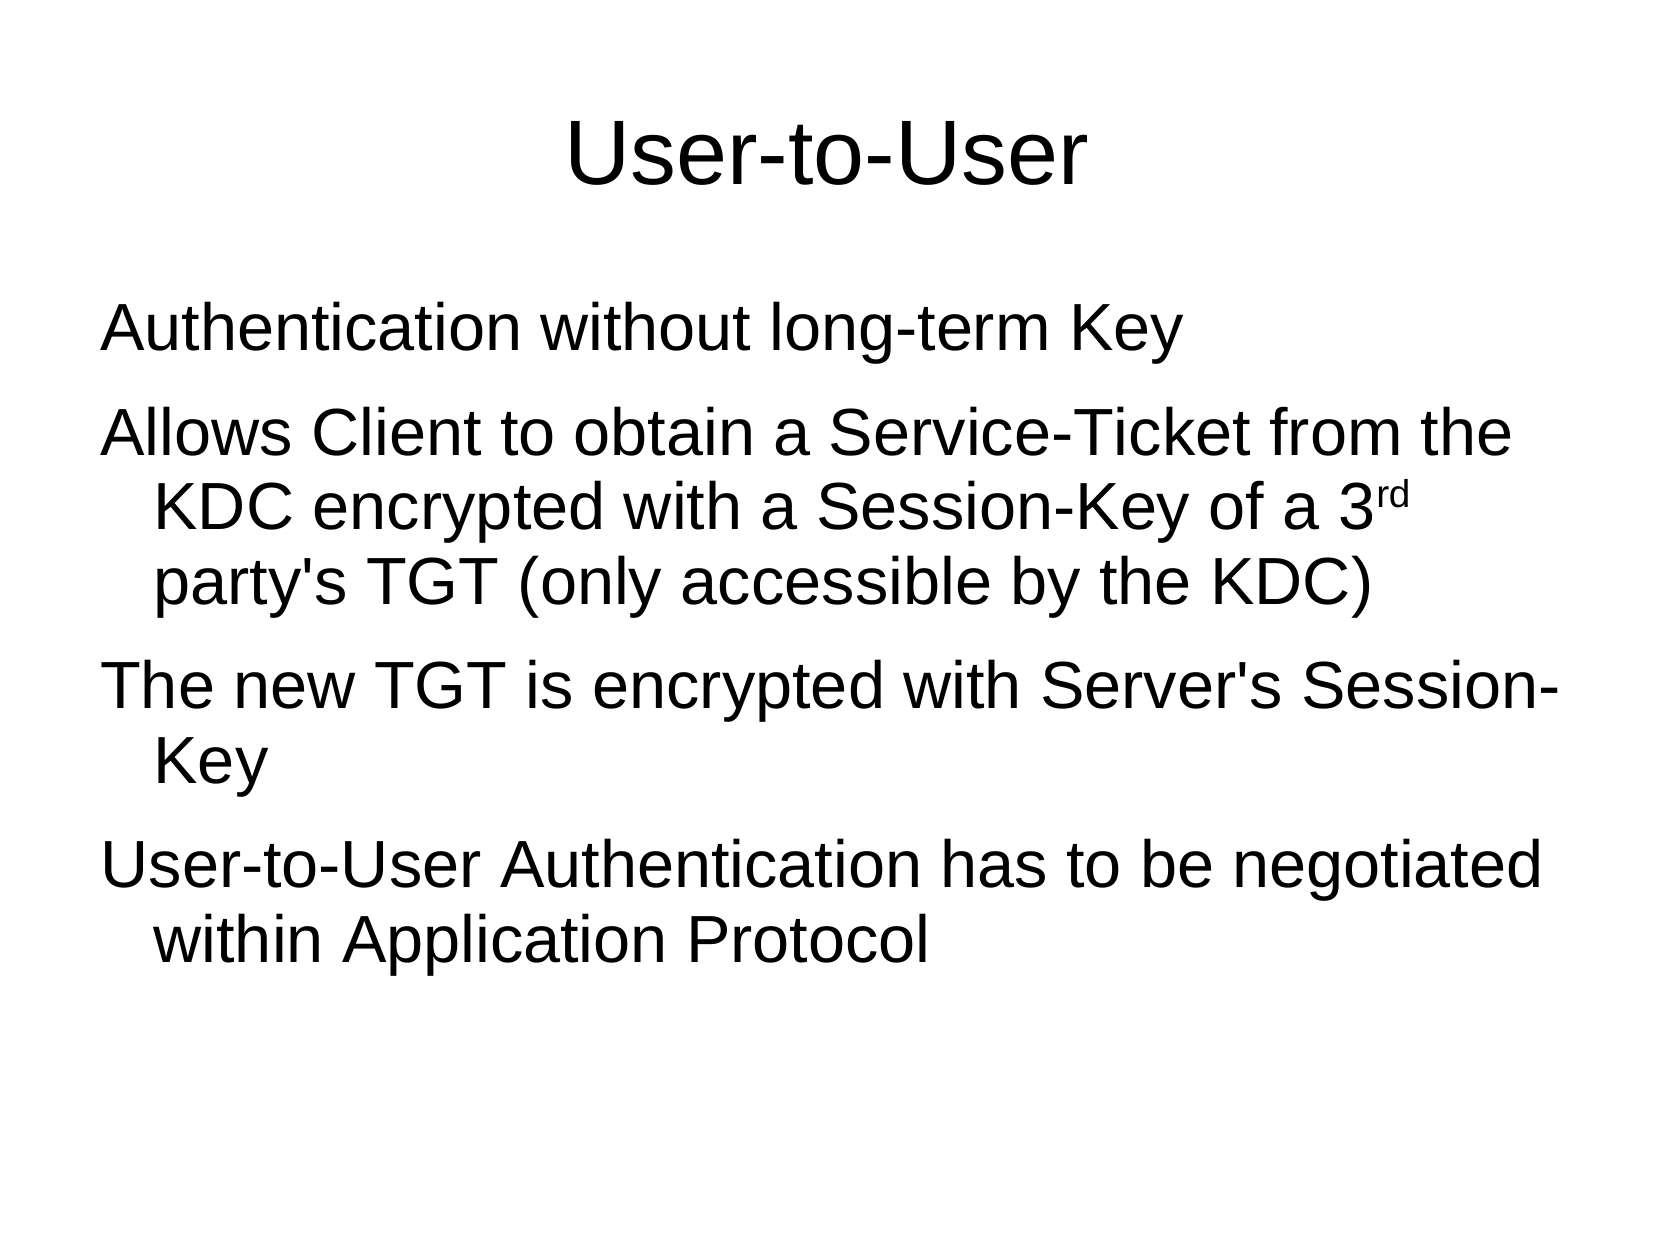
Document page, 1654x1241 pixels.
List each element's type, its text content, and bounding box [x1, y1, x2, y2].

list Authentication without long-term Key Allows Client to obtain a Service-Ticket from the KDC encrypted with a Session-Key of a 3rd party's TGT (only accessible by the KDC) The new TGT is encrypted with Server's Session-Key User-to-User Authentication has to be negotiated within Application Protocol [82, 290, 1571, 1109]
title User-to-User [82, 49, 1571, 257]
